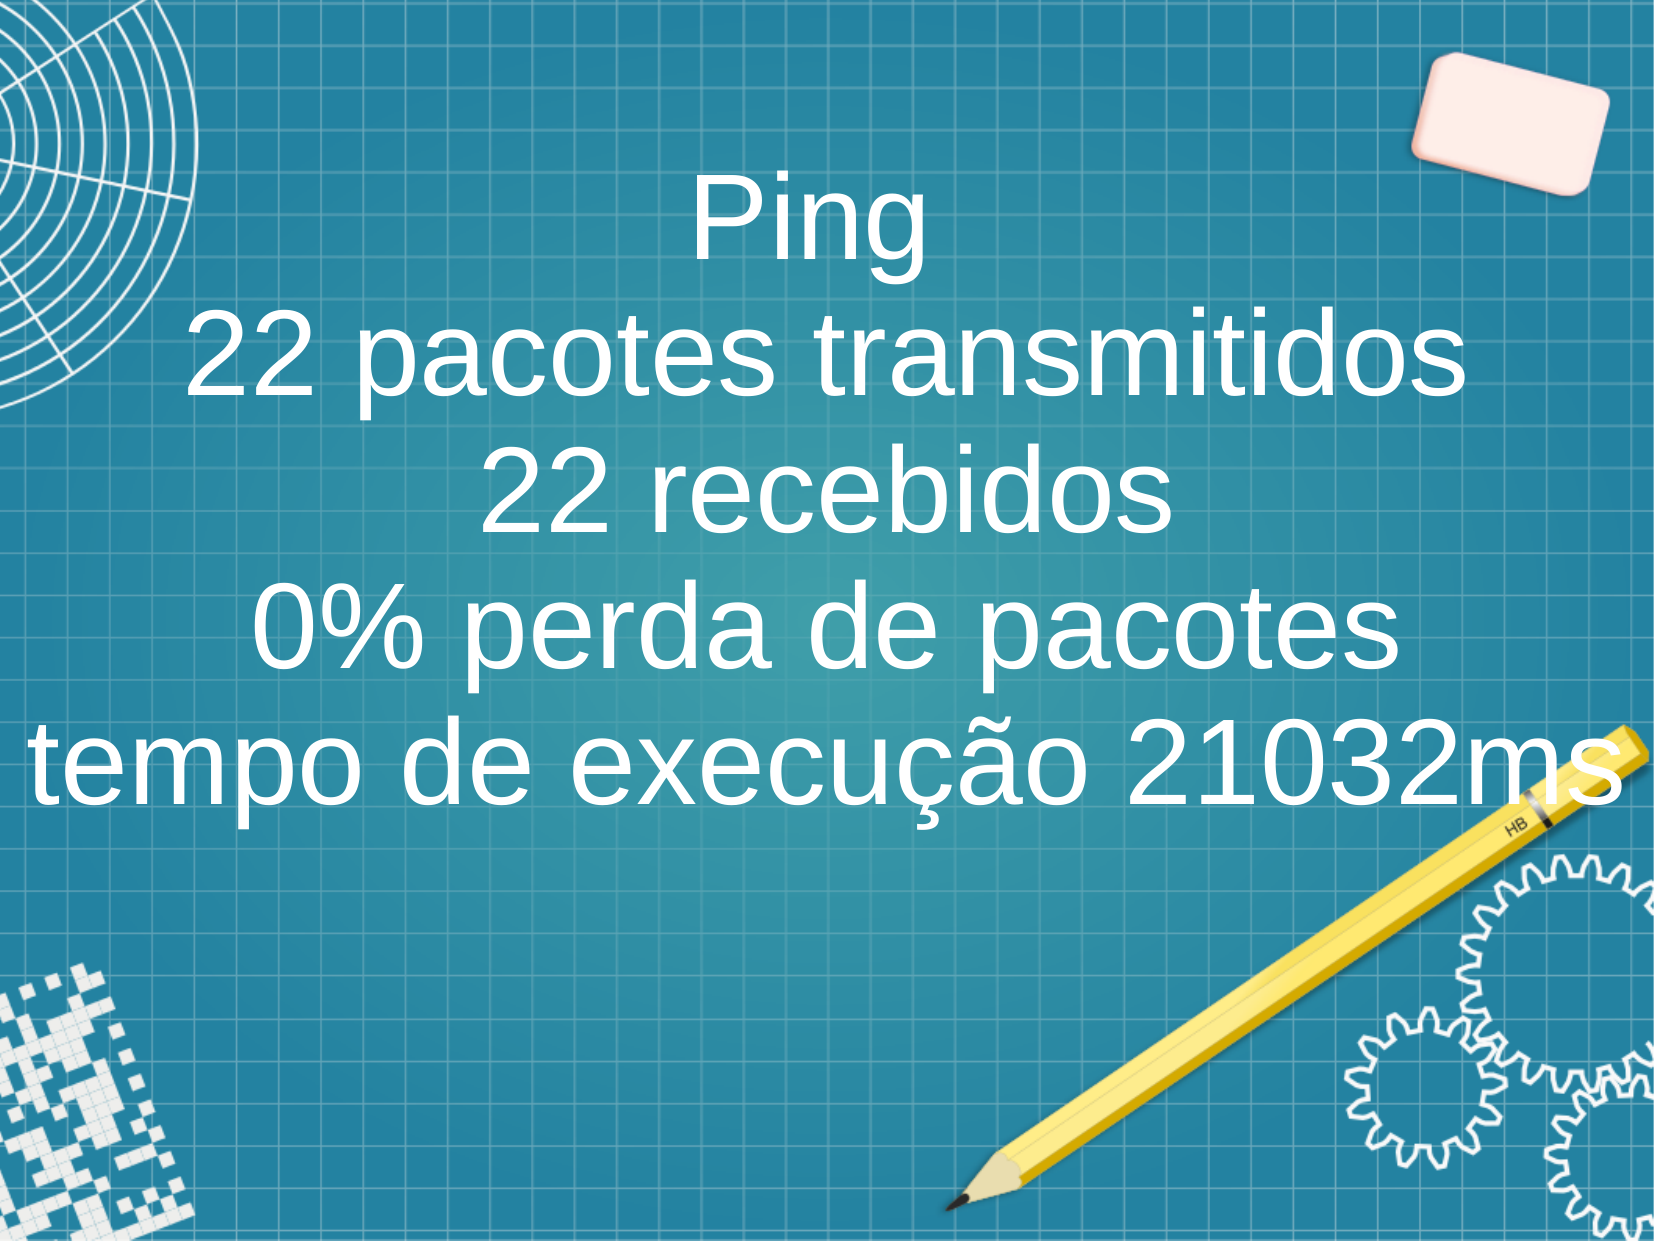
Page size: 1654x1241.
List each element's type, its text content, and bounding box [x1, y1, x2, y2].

picture [0, 0, 1654, 1241]
title Ping 22 pacotes transmitidos 22 recebidos 0% perda de pacotes tempo de execução 21032ms [23, 47, 1630, 1205]
